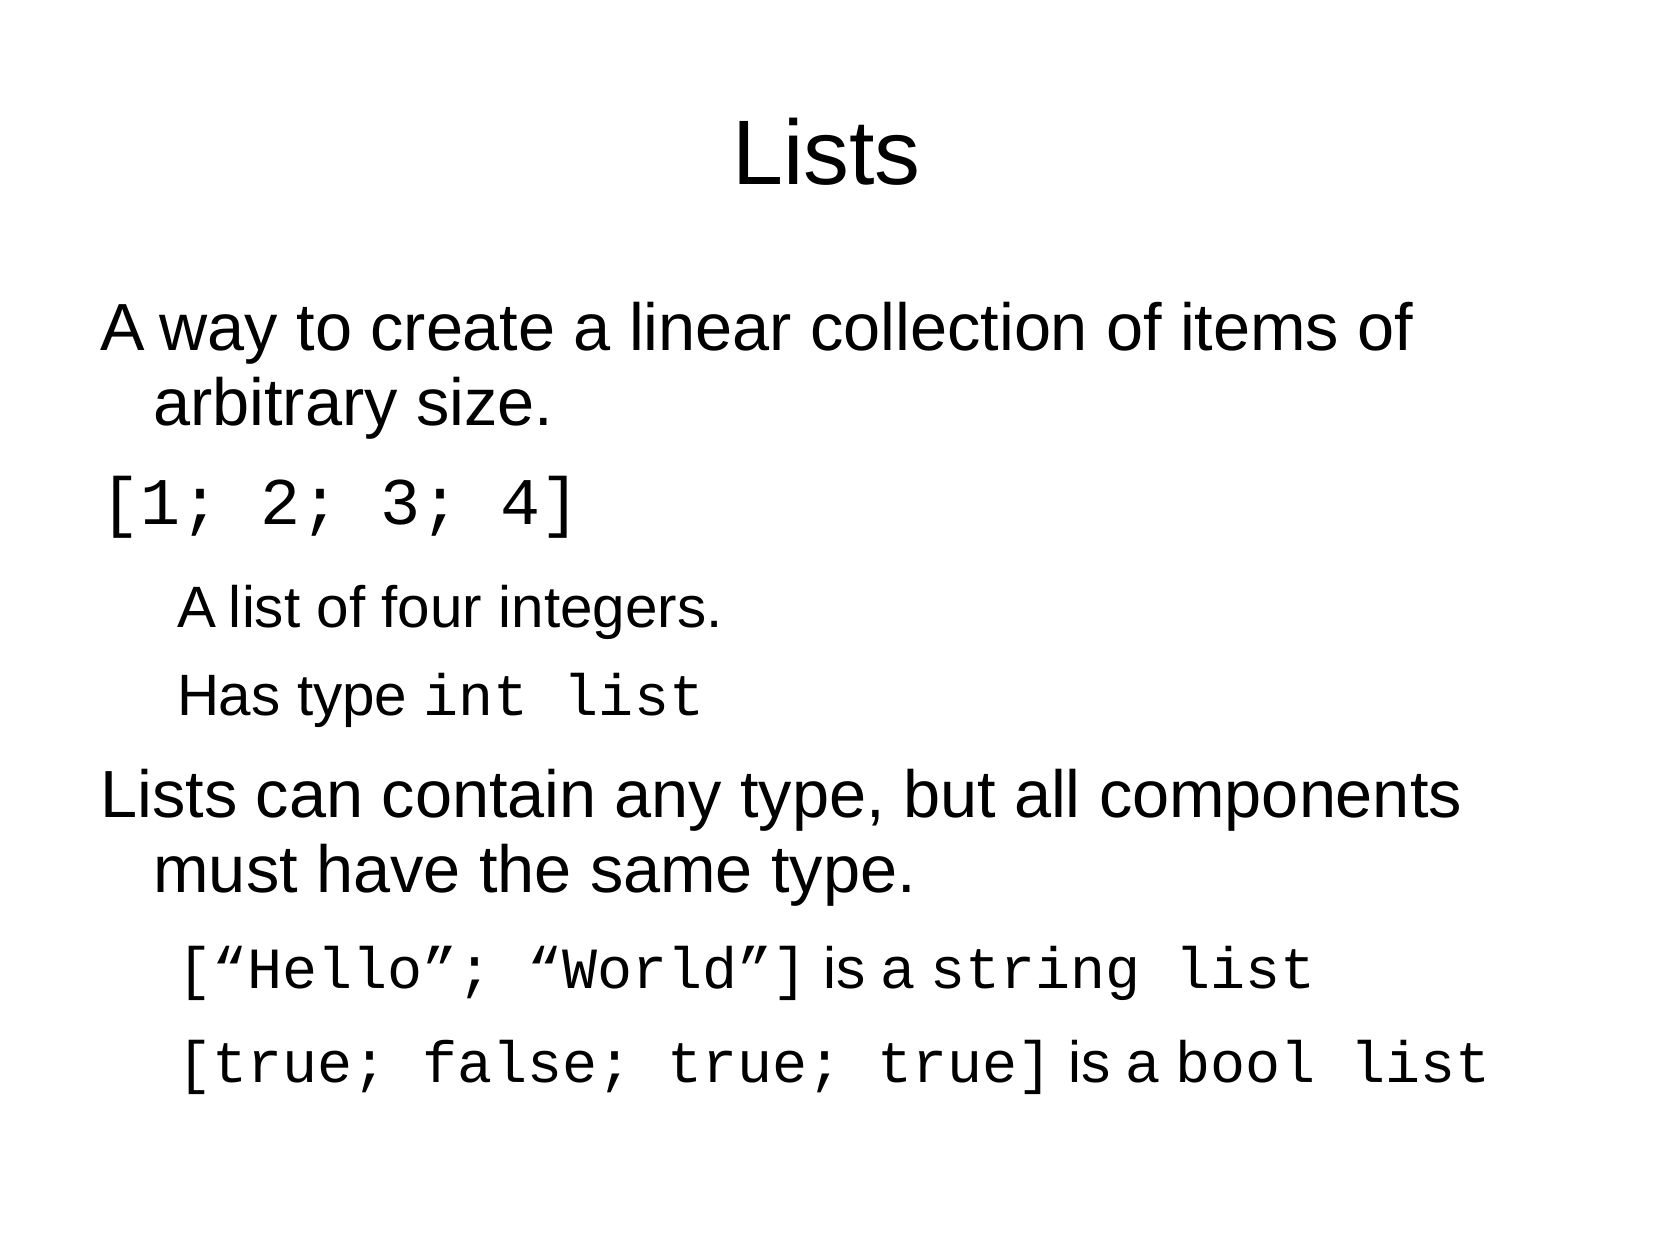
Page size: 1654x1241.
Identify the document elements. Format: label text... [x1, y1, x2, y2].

title Lists [82, 56, 1571, 250]
list A way to create a linear collection of items of arbitrary size. [1; 2; 3; 4] A list of four integers. Has type int list Lists can contain any type, but all components must have the same type. [“Hello”; “World”] is a string list [true; false; true; true] is a bool list [82, 290, 1571, 1094]
